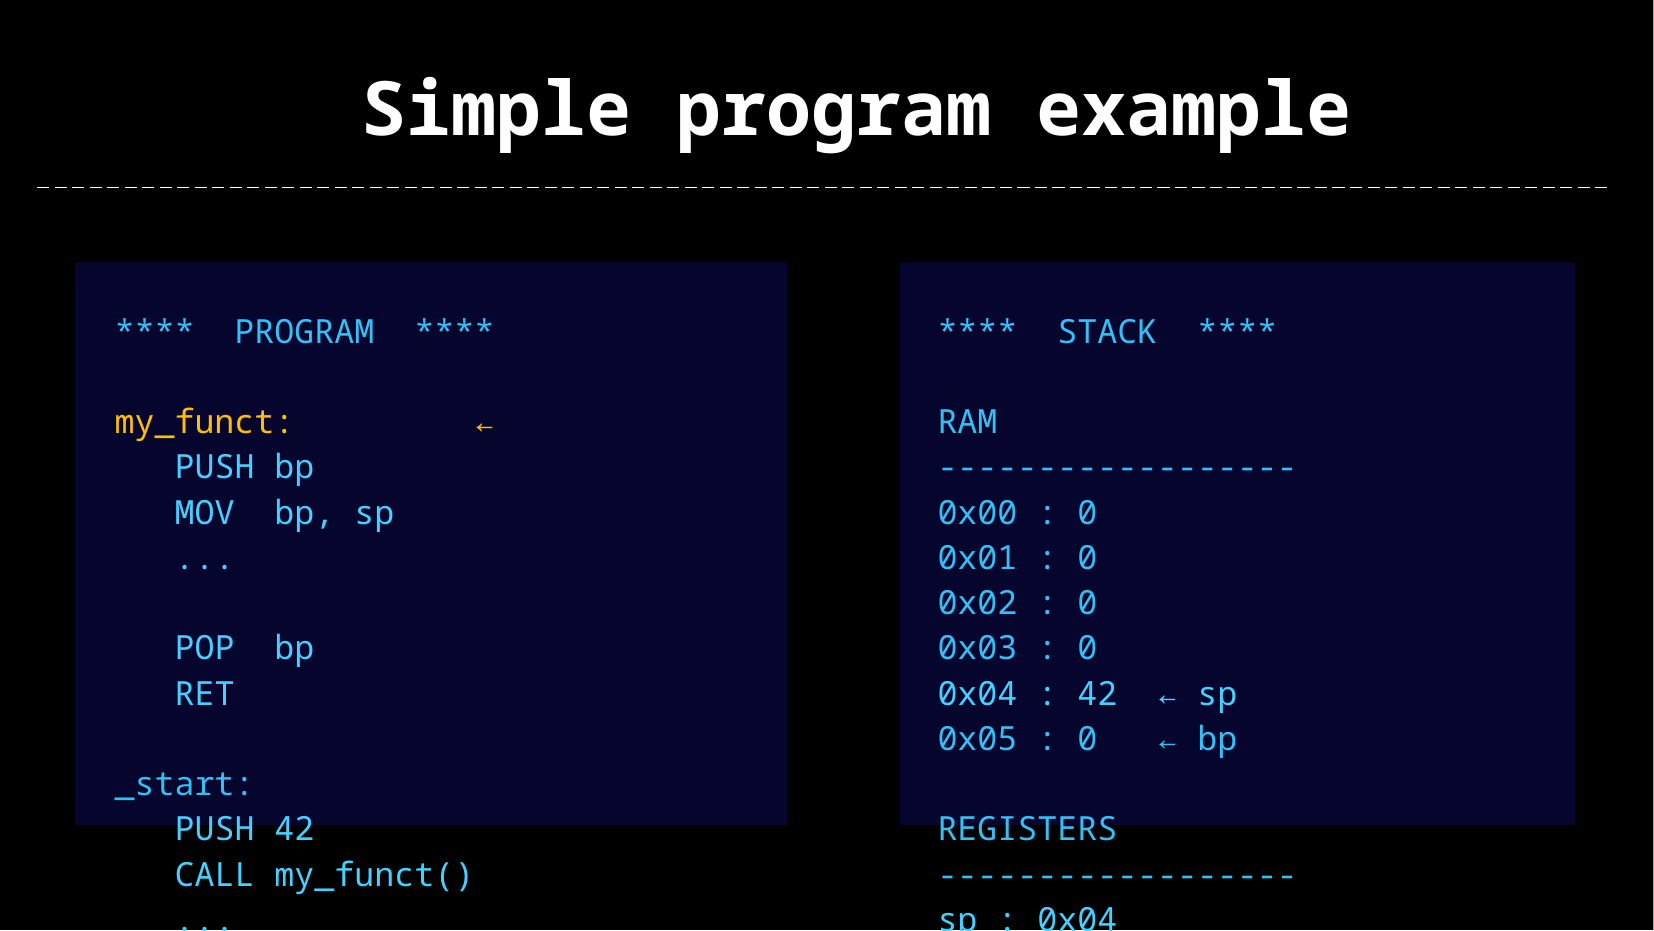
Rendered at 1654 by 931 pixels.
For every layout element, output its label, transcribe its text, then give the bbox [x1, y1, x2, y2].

text_box [180, 819, 189, 825]
text_box [900, 262, 1576, 825]
title Simple program example [112, 24, 1601, 188]
text_box **** STACK **** RAM ------------------ 0x00 : 0 0x01 : 0 0x02 : 0 0x03 : 0 0x04 : 42 ← sp 0x05 : 0 ← bp REGISTERS ------------------ sp : 0x04 bp : 0x05 [937, 262, 1538, 802]
text_box [1083, 819, 1091, 825]
text_box [74, 262, 788, 825]
text_box [943, 819, 951, 825]
text_box **** PROGRAM **** my_funct: ← PUSH bp MOV bp, sp ... POP bp RET _start: PUSH 42 CALL my_funct() ... [114, 262, 748, 802]
